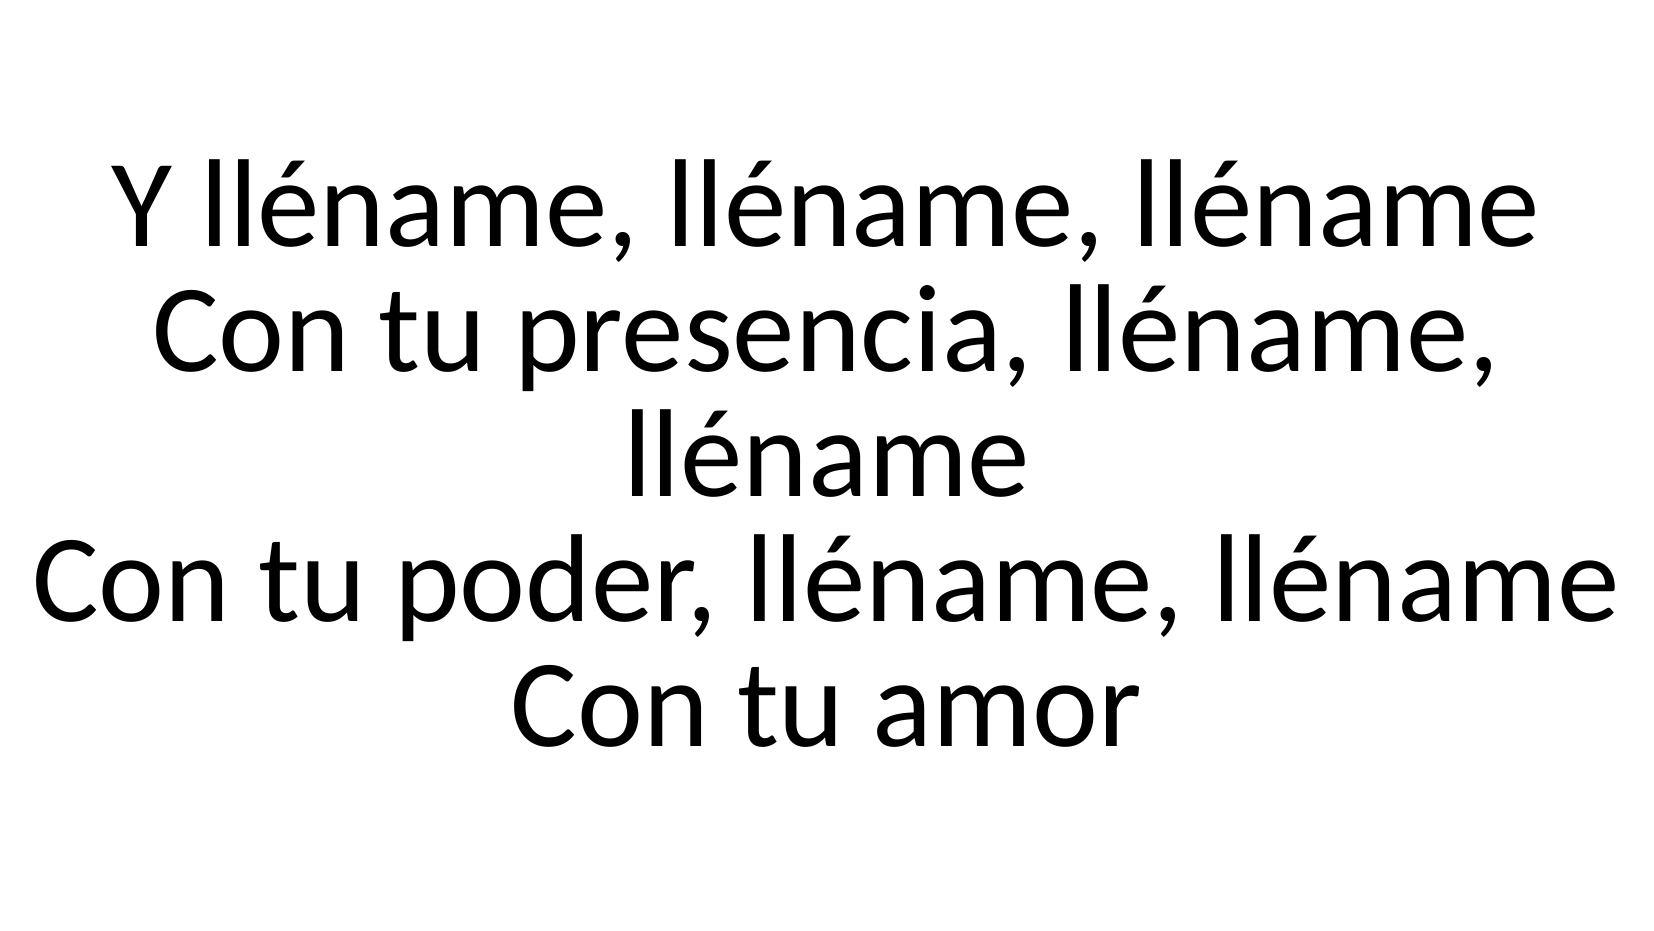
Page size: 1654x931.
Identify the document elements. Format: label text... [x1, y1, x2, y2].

title Y lléname, lléname, lléname Con tu presencia, lléname, lléname Con tu poder, lléname, lléname Con tu amor [0, 0, 1654, 931]
